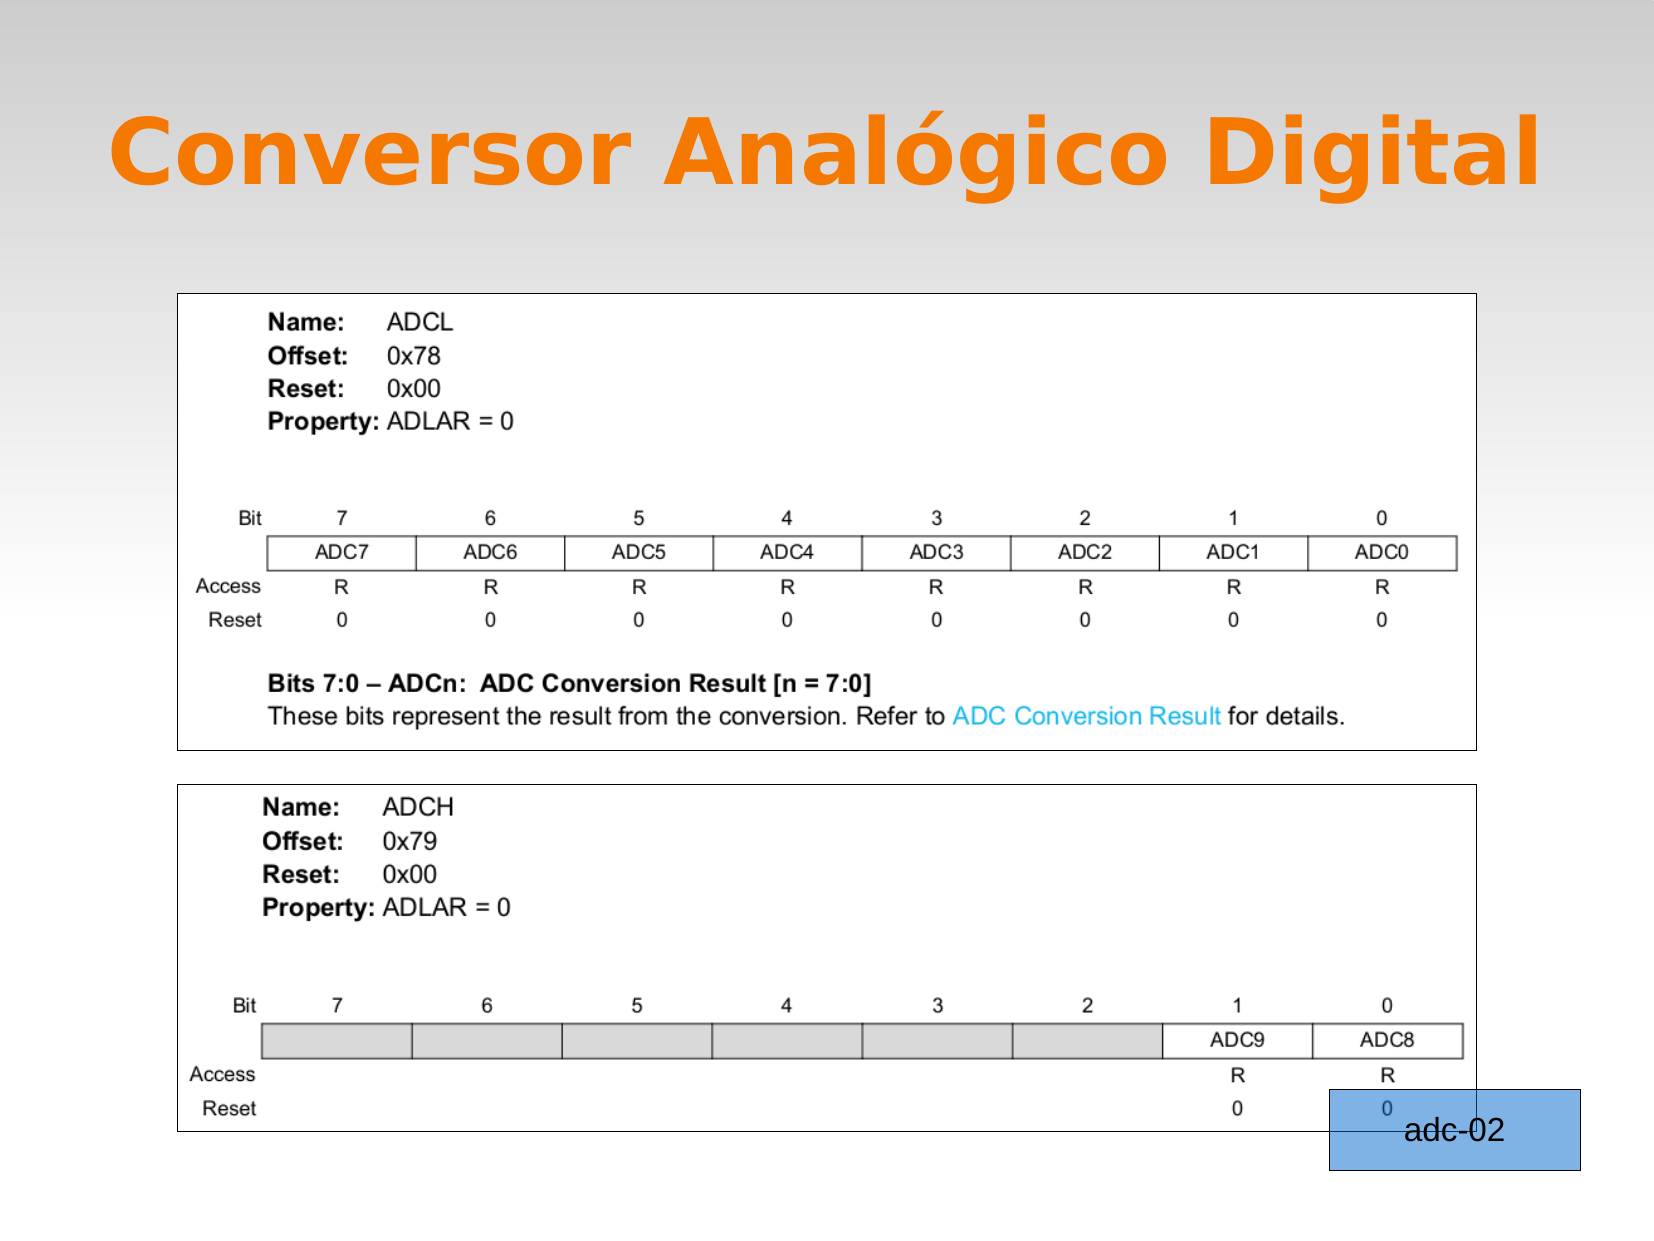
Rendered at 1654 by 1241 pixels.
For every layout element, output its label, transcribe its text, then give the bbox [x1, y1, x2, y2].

title Conversor Analógico Digital [82, 49, 1571, 257]
picture [177, 784, 1477, 1132]
text_box adc-02 [1329, 1089, 1581, 1171]
picture [177, 293, 1477, 751]
